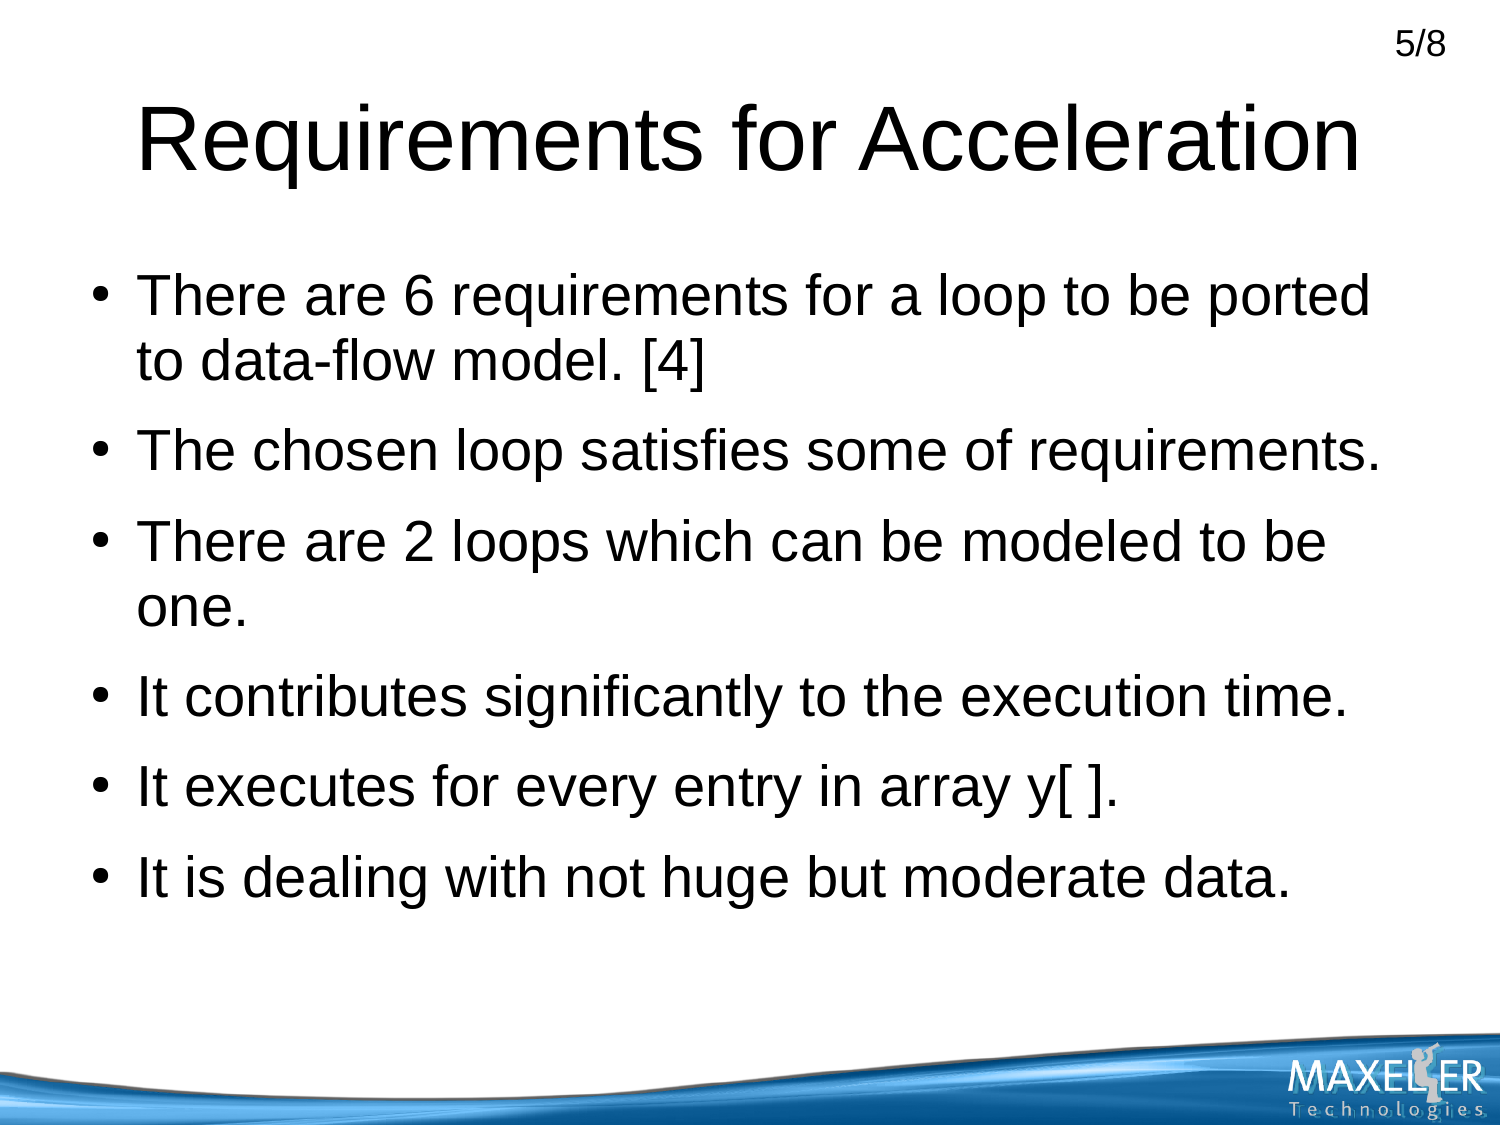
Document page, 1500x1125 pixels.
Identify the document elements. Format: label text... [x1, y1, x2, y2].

list There are 6 requirements for a loop to be ported to data-flow model. [4] The chosen loop satisfies some of requirements. There are 2 loops which can be modeled to be one. It contributes significantly to the execution time. It executes for every entry in array y[ ]. It is dealing with not huge but moderate data. [75, 263, 1425, 916]
picture [0, 1023, 1500, 1125]
title Requirements for Acceleration [75, 44, 1425, 233]
text_box 5/8 [1380, 15, 1486, 72]
